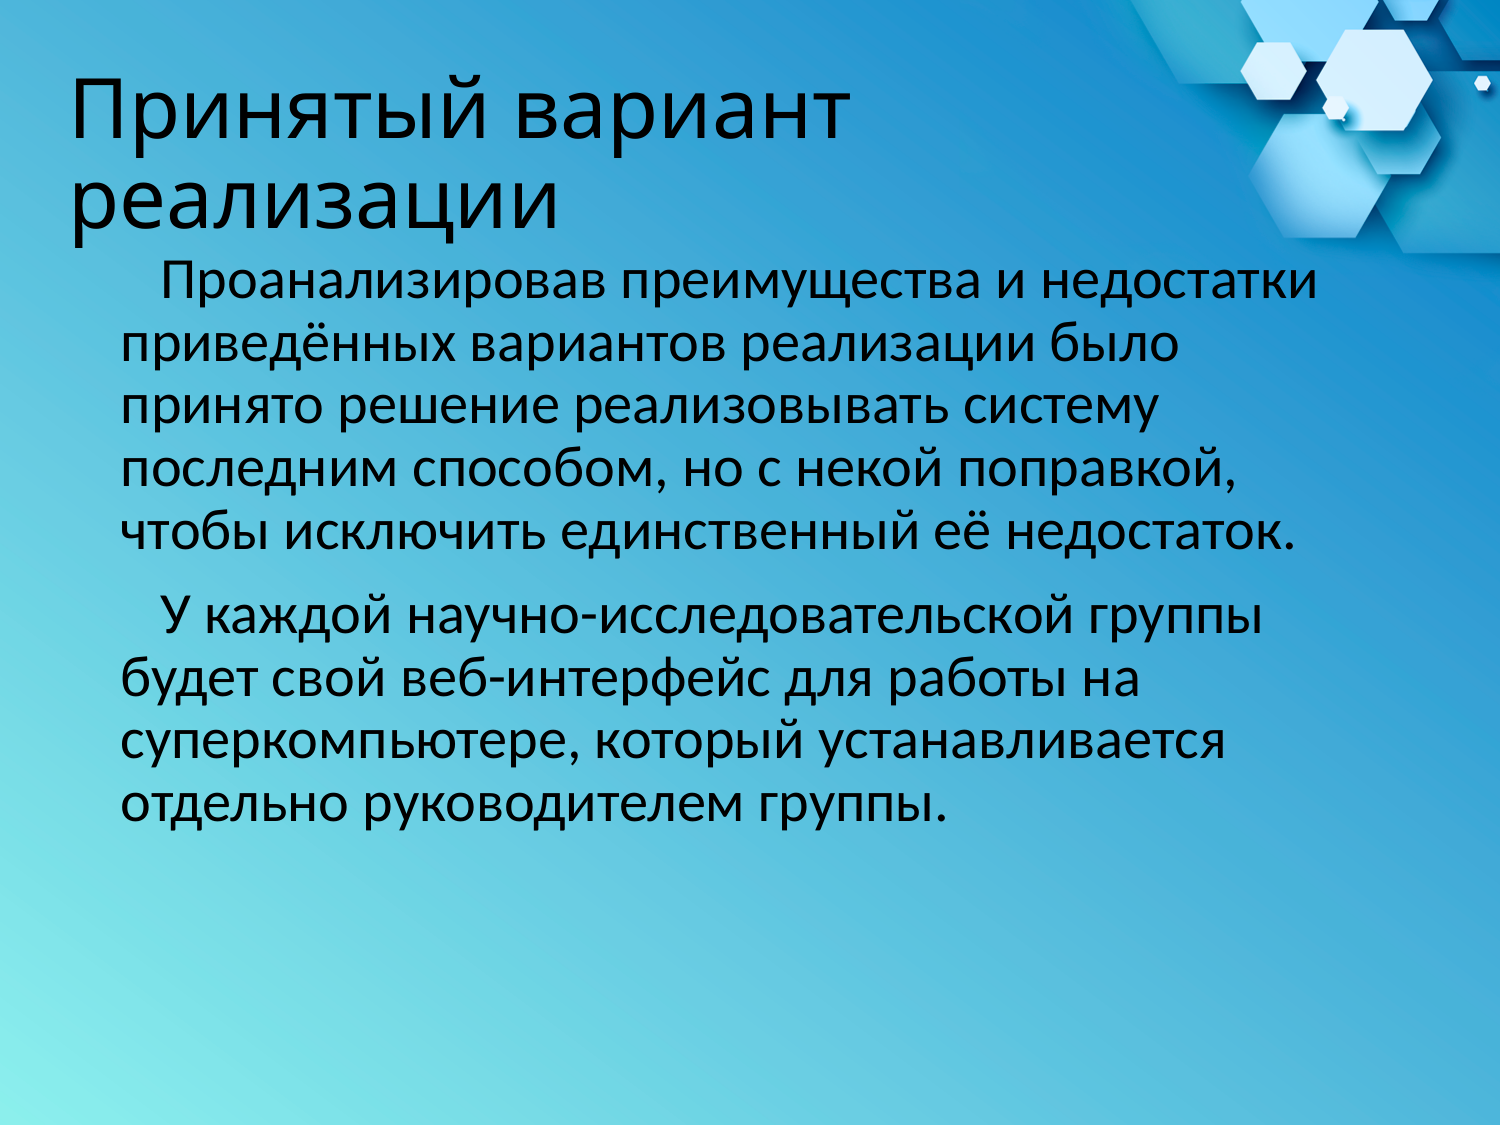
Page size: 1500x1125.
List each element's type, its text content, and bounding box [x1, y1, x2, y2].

list Проанализировав преимущества и недостатки приведённых вариантов реализации было принято решение реализовывать систему последним способом, но с некой поправкой, чтобы исключить единственный её недостаток. У каждой научно-исследовательской группы будет свой веб-интерфейс для работы на суперкомпьютере, который устанавливается отдельно руководителем группы. [105, 240, 1397, 1014]
title Принятый вариант реализации [53, 46, 1348, 267]
